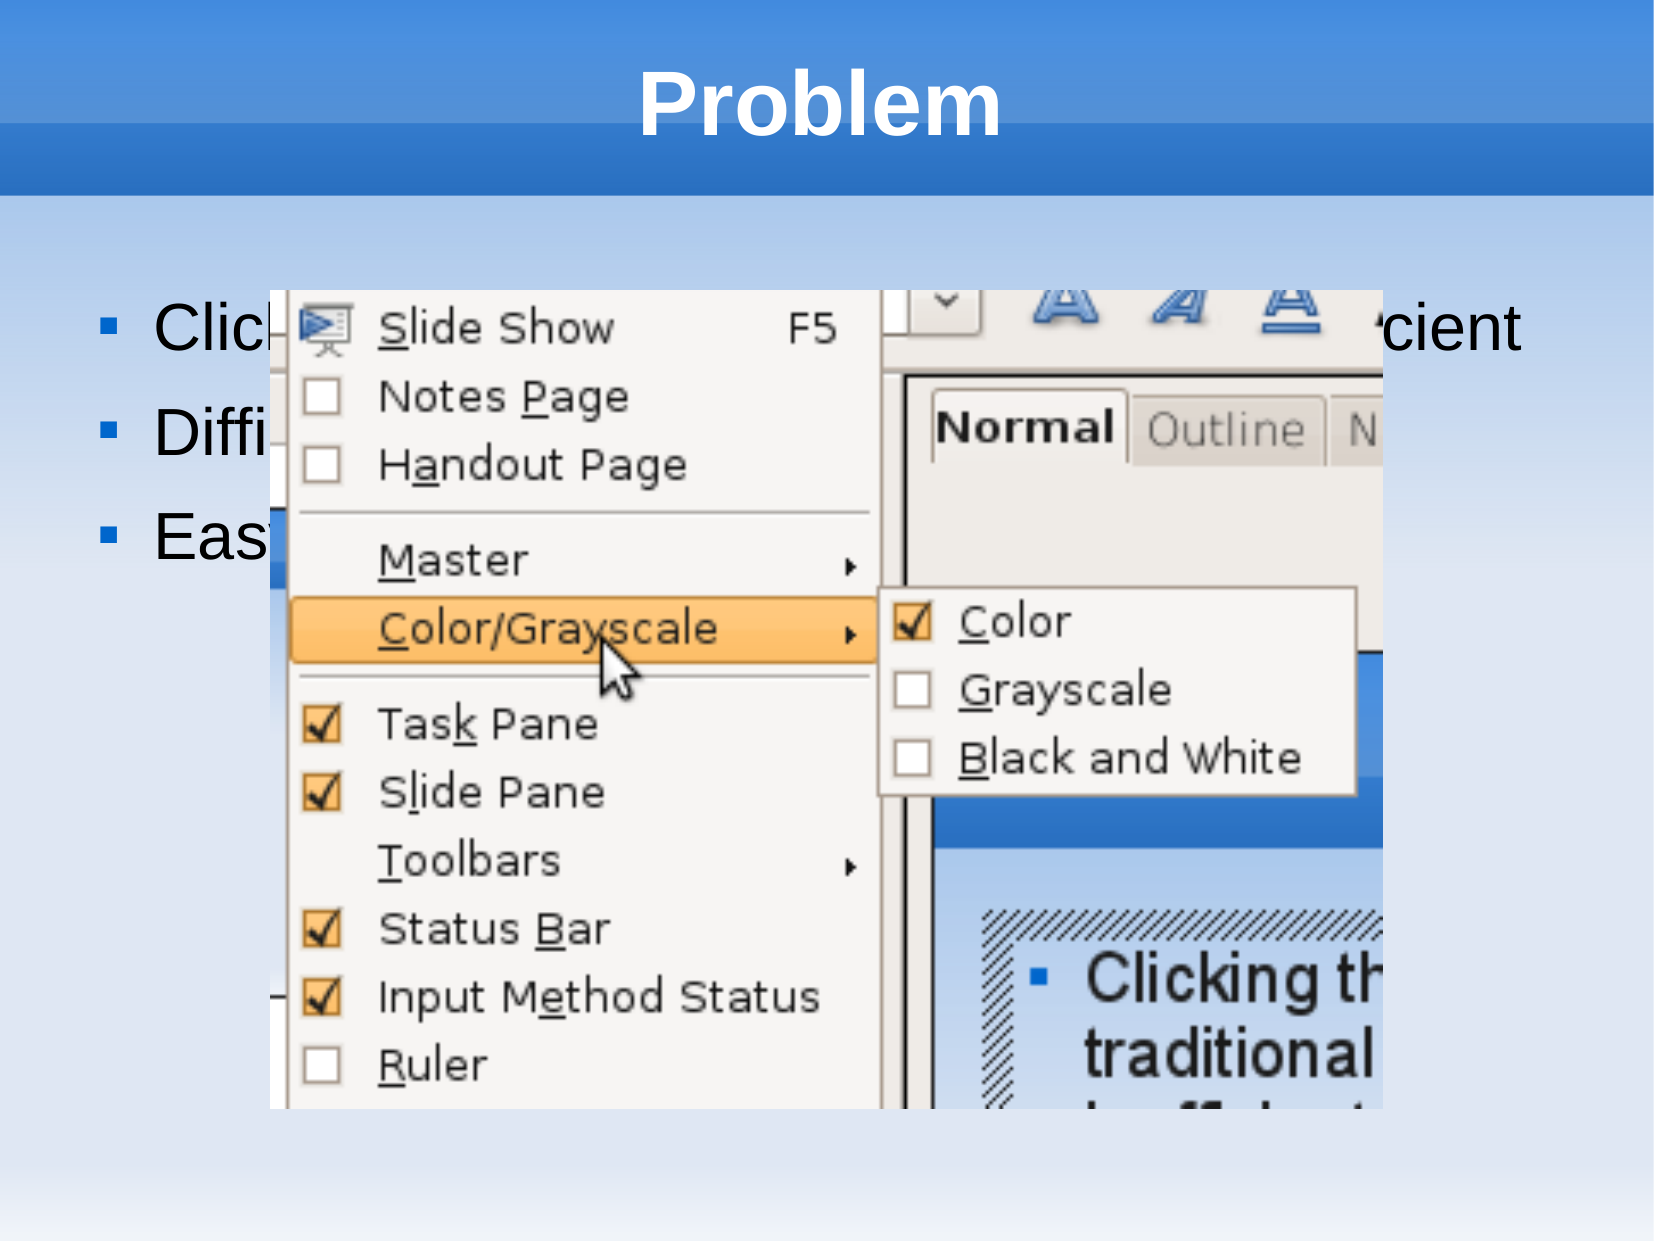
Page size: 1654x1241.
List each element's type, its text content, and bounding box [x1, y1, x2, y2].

picture [0, 0, 1654, 1241]
list Clicking through traditional menus is inefficient Difficult for disadvantaged users Easy to mis-click [82, 290, 270, 1109]
title Problem [76, 0, 1565, 208]
